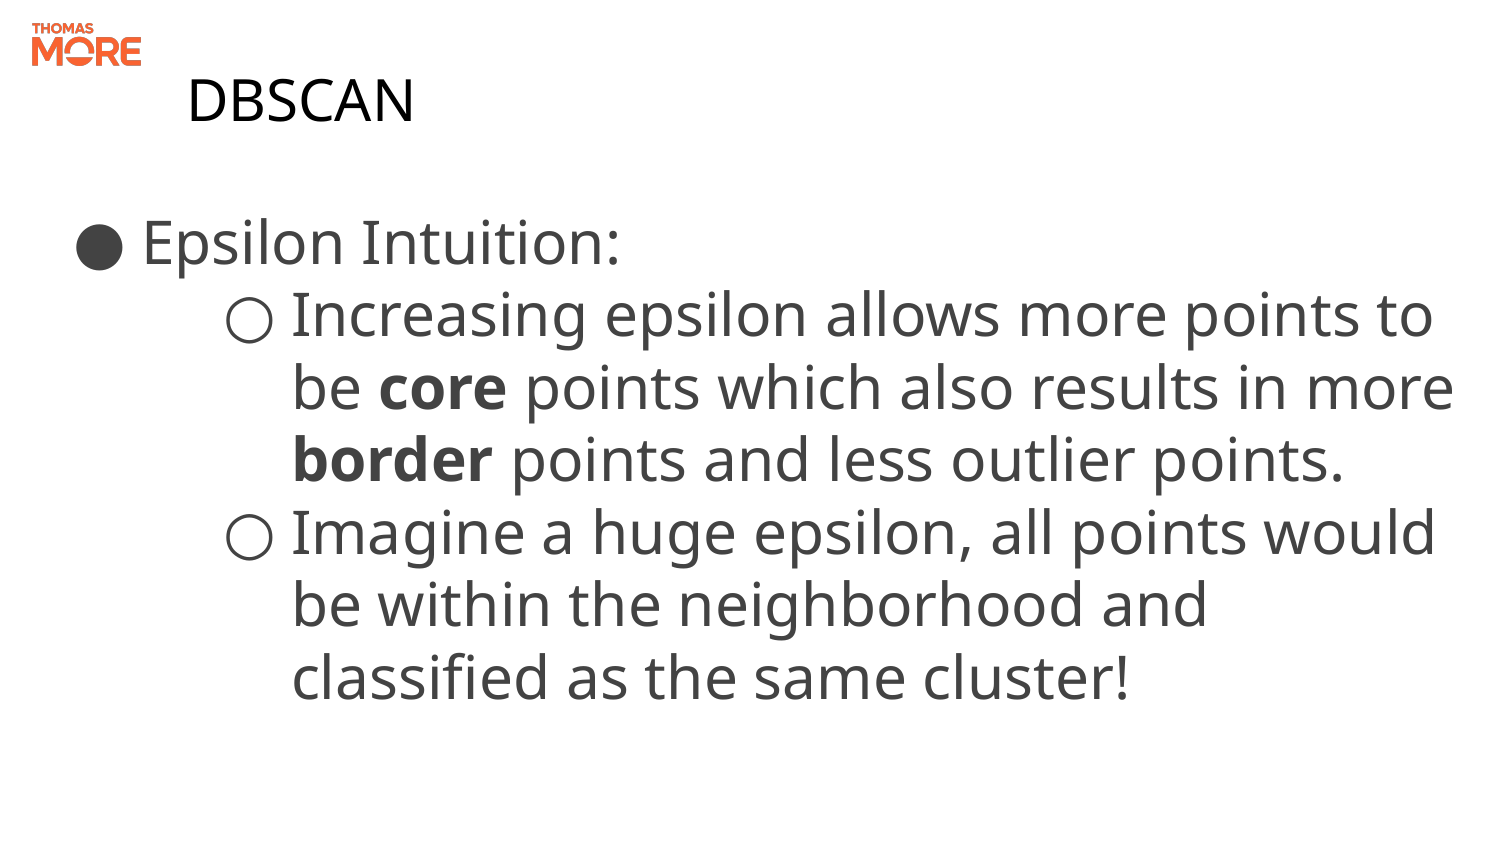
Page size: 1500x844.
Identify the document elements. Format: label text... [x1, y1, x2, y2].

list Epsilon Intuition: Increasing epsilon allows more points to be core points which also results in more border points and less outlier points. Imagine a huge epsilon, all points would be within the neighborhood and classified as the same cluster! [51, 189, 1476, 750]
picture [22, 13, 151, 76]
title DBSCAN [171, 48, 1449, 143]
